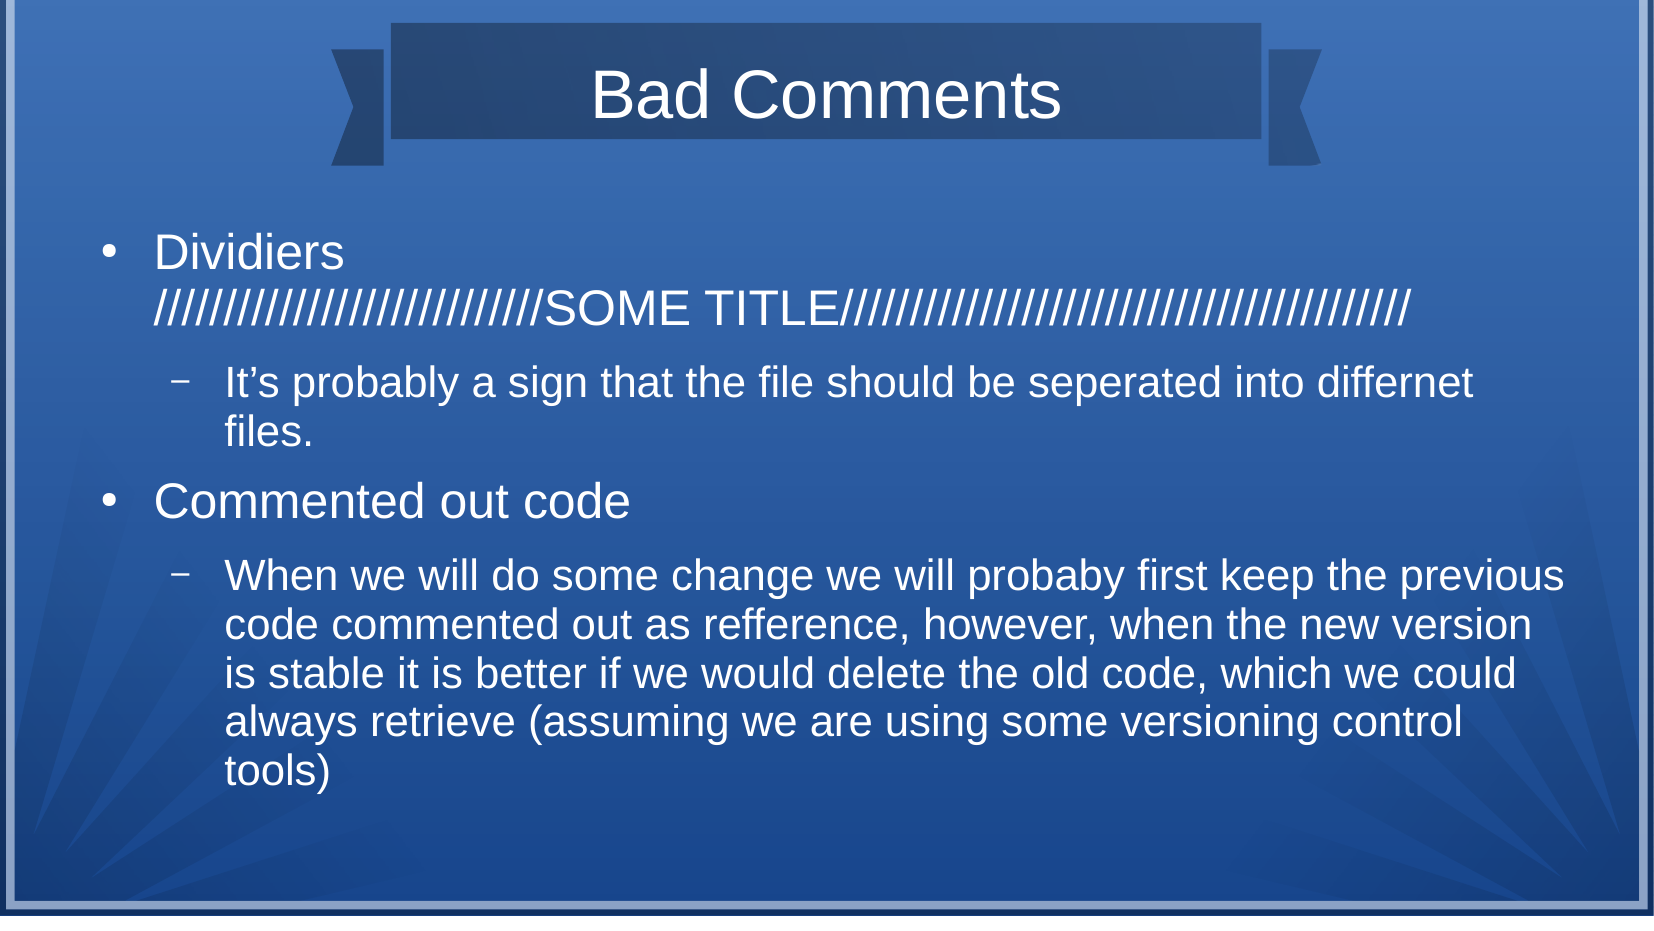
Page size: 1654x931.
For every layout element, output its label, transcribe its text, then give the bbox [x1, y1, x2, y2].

title Bad Comments [389, 35, 1264, 154]
list Dividiers ////////////////////////////SOME TITLE///////////////////////////////////////// It’s probably a sign that the file should be seperated into differnet files. Commented out code When we will do some change we will probaby first keep the previous code commented out as refference, however, when the new version is stable it is better if we would delete the old code, which we could always retrieve (assuming we are using some versioning control tools) [82, 224, 1571, 848]
